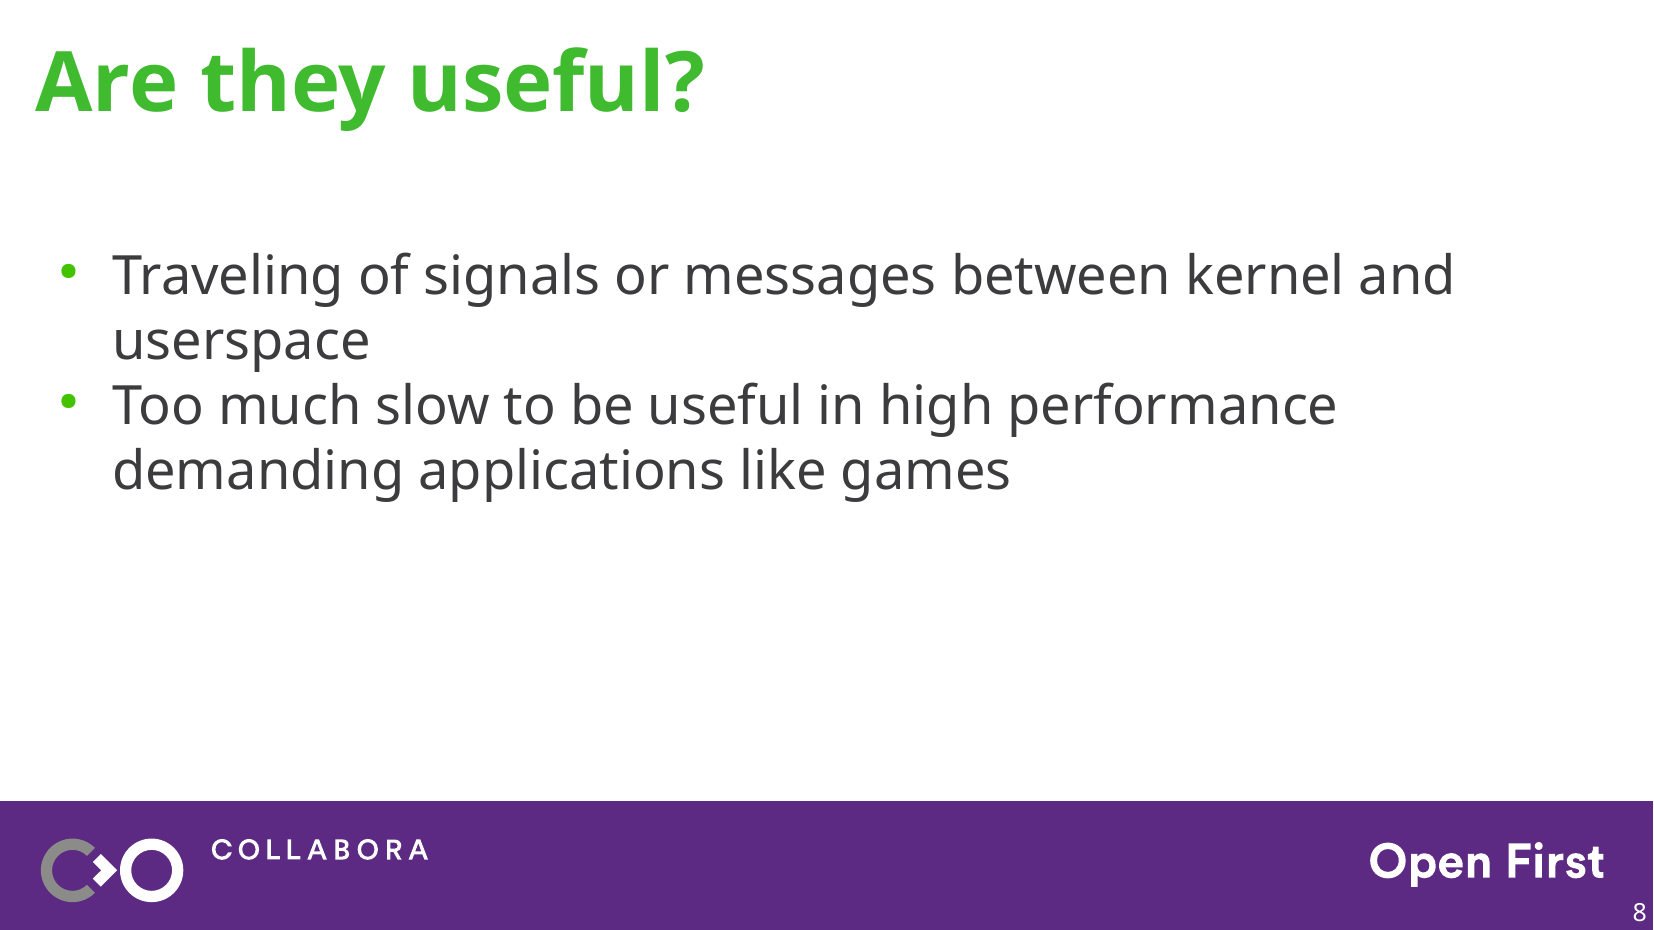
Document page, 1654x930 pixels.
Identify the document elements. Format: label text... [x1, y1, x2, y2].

list Traveling of signals or messages between kernel and userspace Too much slow to be useful in high performance demanding applications like games [41, 240, 1613, 804]
title Are they useful? [35, 28, 1608, 192]
